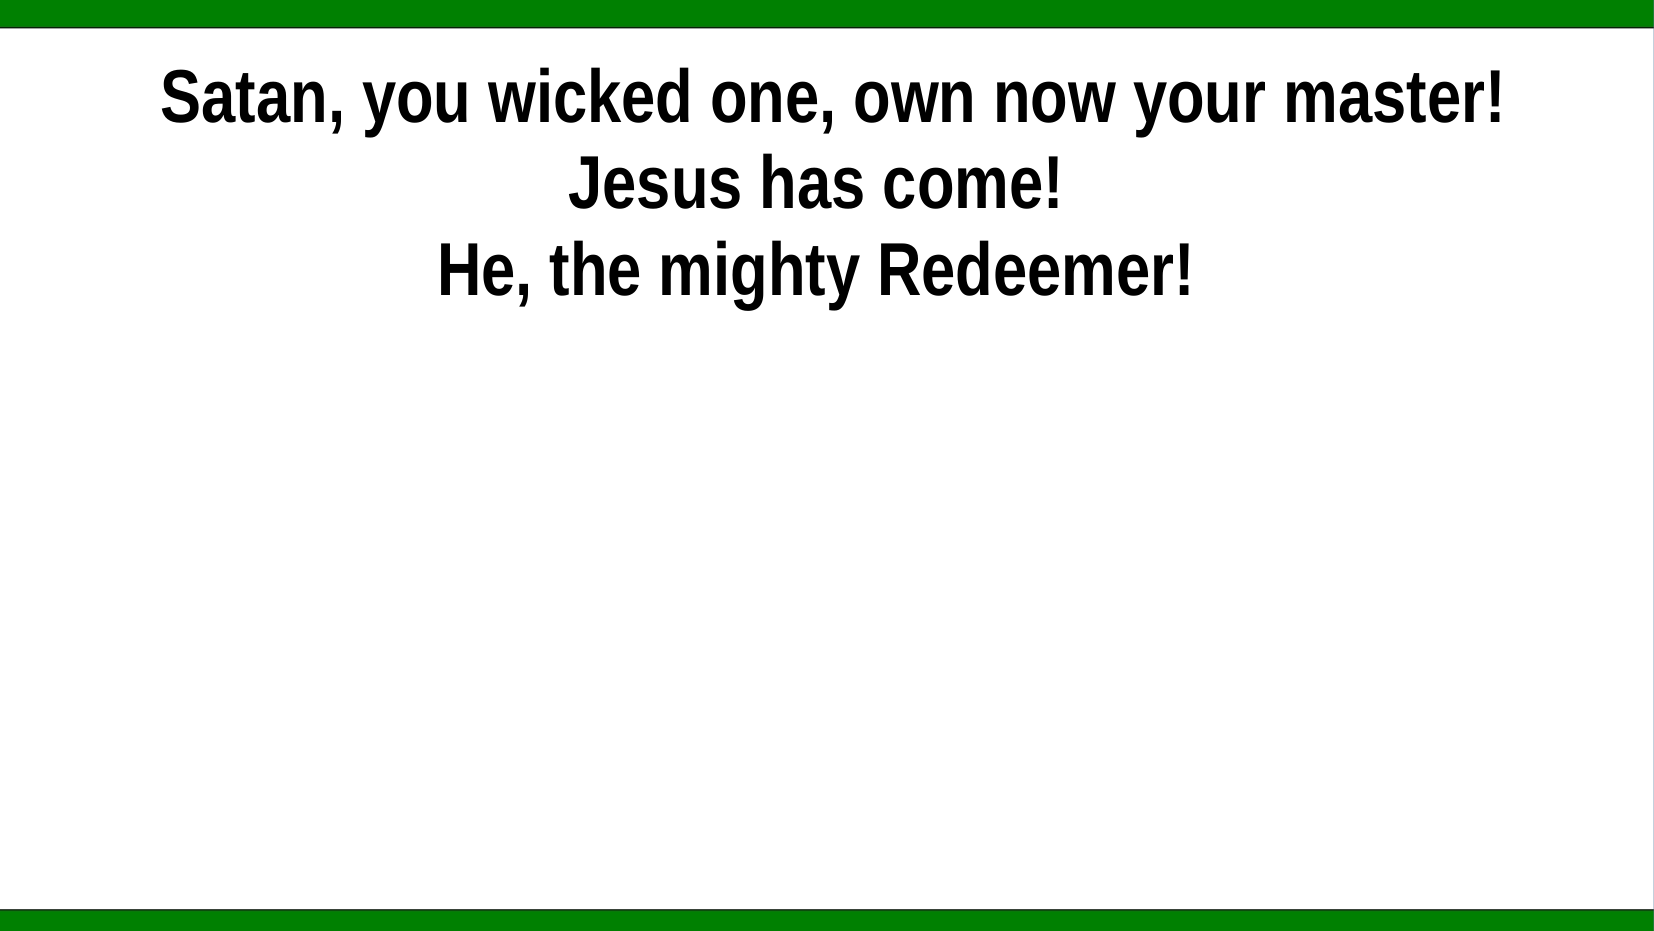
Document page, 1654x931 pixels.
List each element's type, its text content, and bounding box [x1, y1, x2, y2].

picture [0, 0, 1654, 931]
text_box Satan, you wicked one, own now your master! Jesus has come! He, the mighty Redeemer! [105, 45, 1546, 346]
